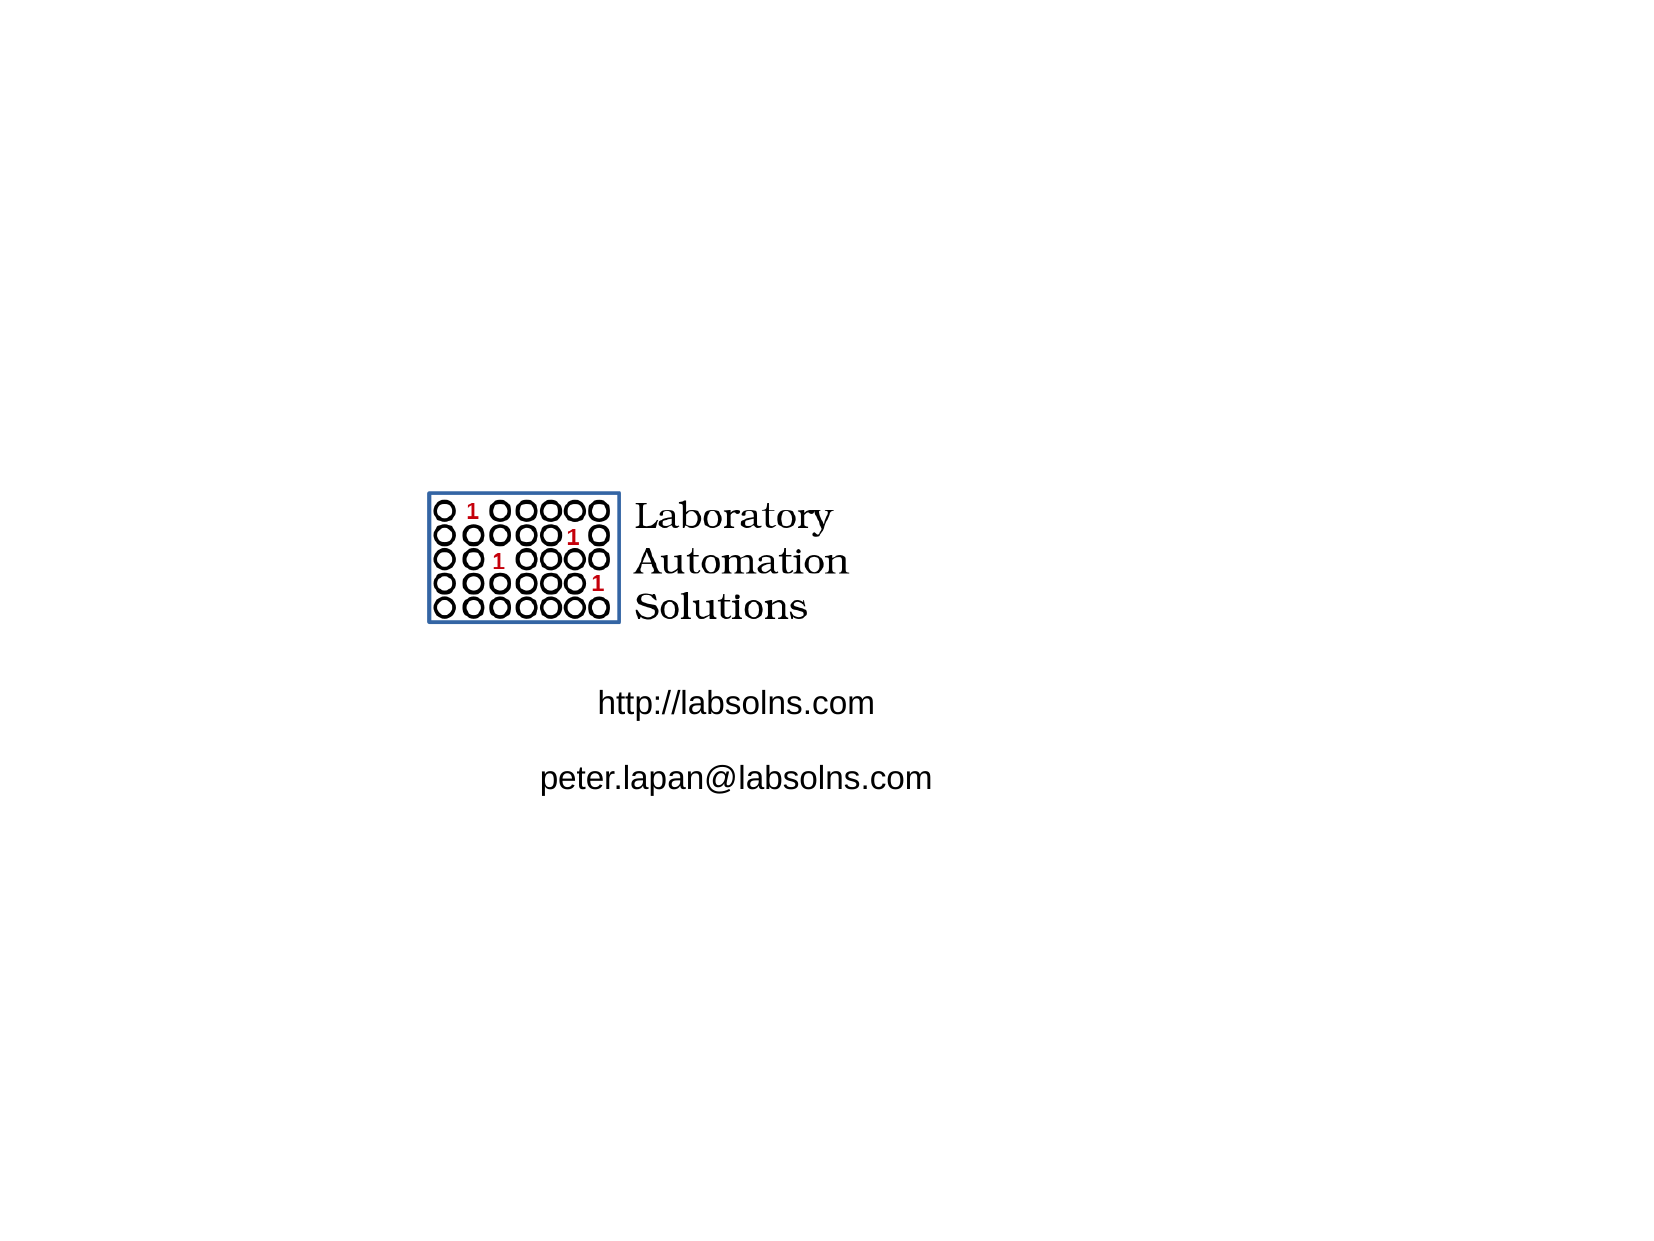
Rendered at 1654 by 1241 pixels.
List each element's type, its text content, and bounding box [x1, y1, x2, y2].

picture [421, 484, 856, 631]
text_box http://labsolns.com peter.lapan@labsolns.com [525, 677, 1171, 813]
